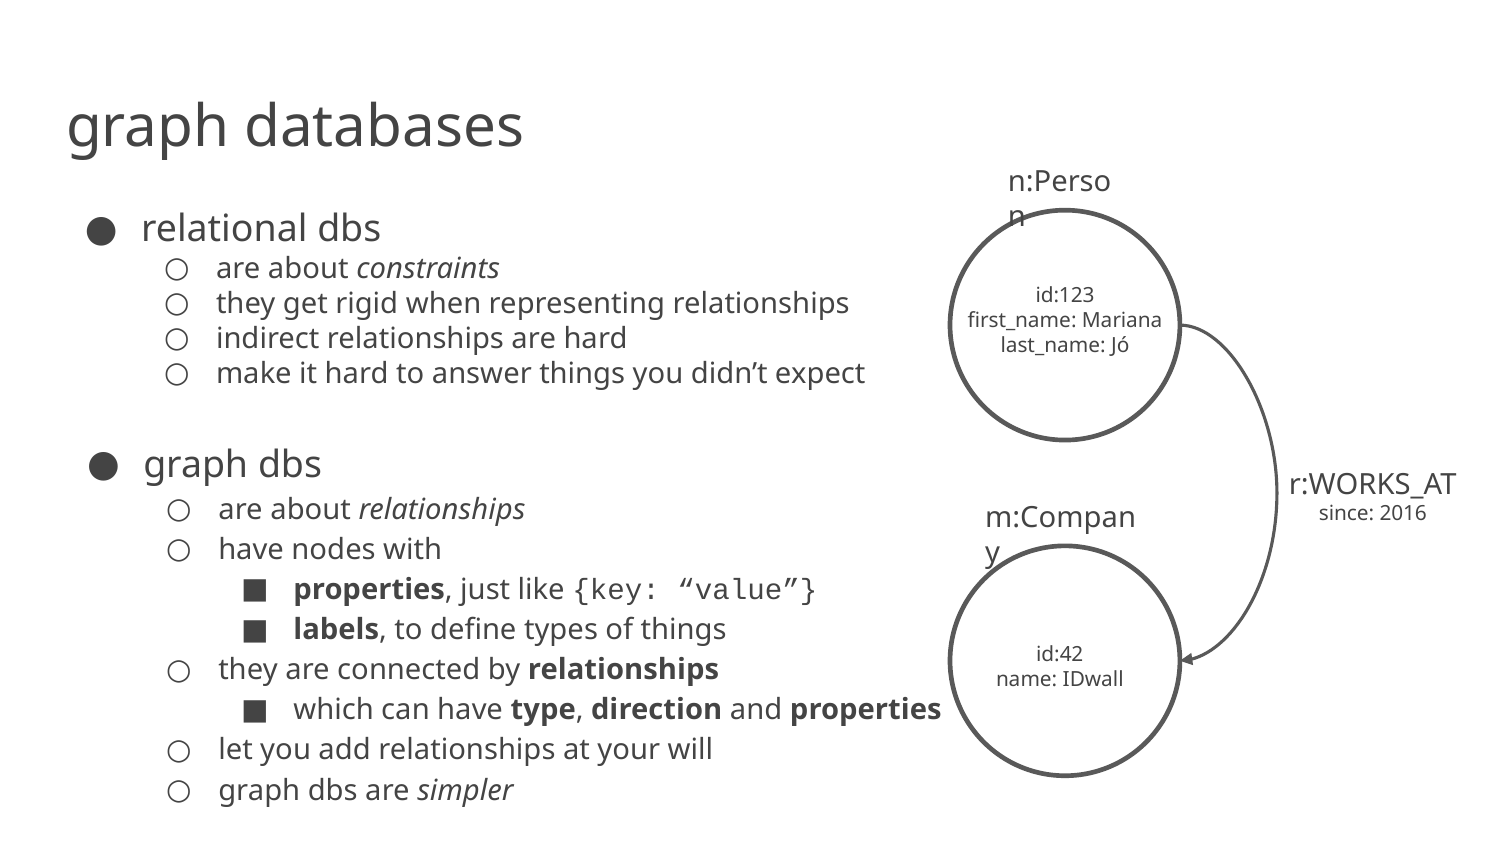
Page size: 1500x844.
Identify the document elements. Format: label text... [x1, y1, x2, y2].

text_box id:123 first_name: Mariana last_name: Jó [950, 266, 1180, 372]
title graph databases [51, 72, 1449, 167]
text_box id:42 name: IDwall [961, 625, 1159, 700]
list relational dbs are about constraints they get rigid when representing relationships indirect relationships are hard make it hard to answer things you didn’t expect [51, 189, 961, 430]
text_box n:Person [993, 147, 1137, 211]
text_box r:WORKS_AT since: 2016 [1260, 450, 1485, 555]
text_box graph dbs are about relationships have nodes with properties, just like {key: “value”} labels, to define types of things they are connected by relationships which can have type, direction and properties let you add relationships at your will graph dbs are simpler [53, 417, 961, 808]
text_box m:Company [970, 483, 1160, 546]
